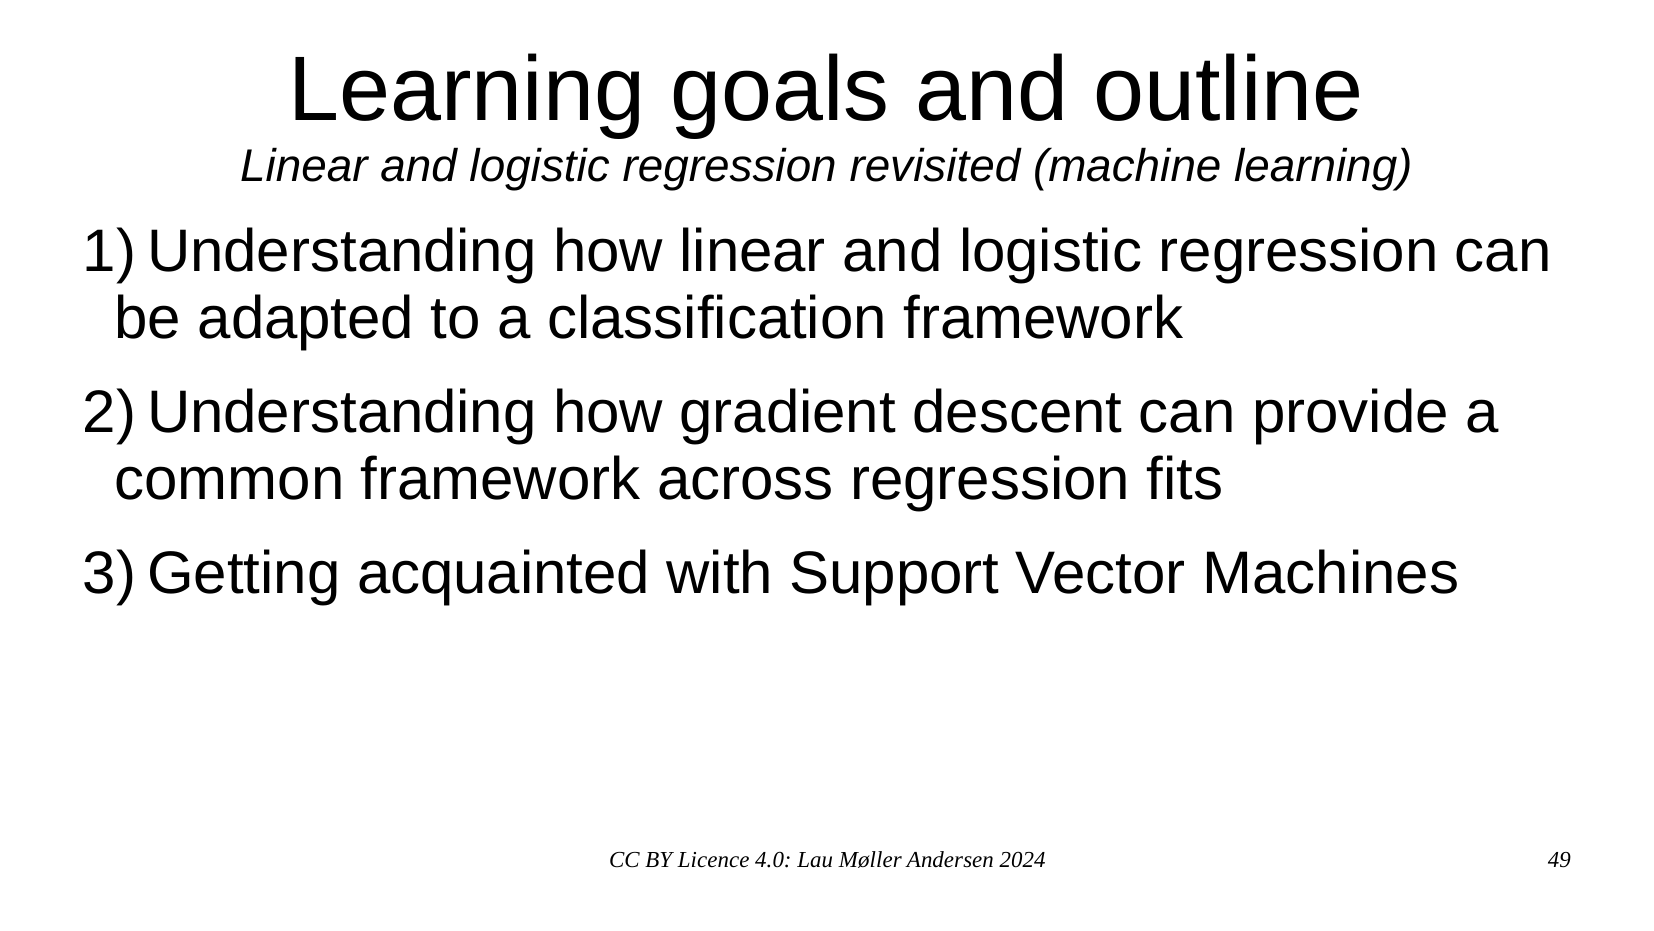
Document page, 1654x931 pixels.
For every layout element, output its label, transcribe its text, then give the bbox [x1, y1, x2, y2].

title Learning goals and outline Linear and logistic regression revisited (machine learning) [82, 32, 1571, 197]
list Understanding how linear and logistic regression can be adapted to a classification framework Understanding how gradient descent can provide a common framework across regression fits Getting acquainted with Support Vector Machines [82, 217, 1571, 758]
